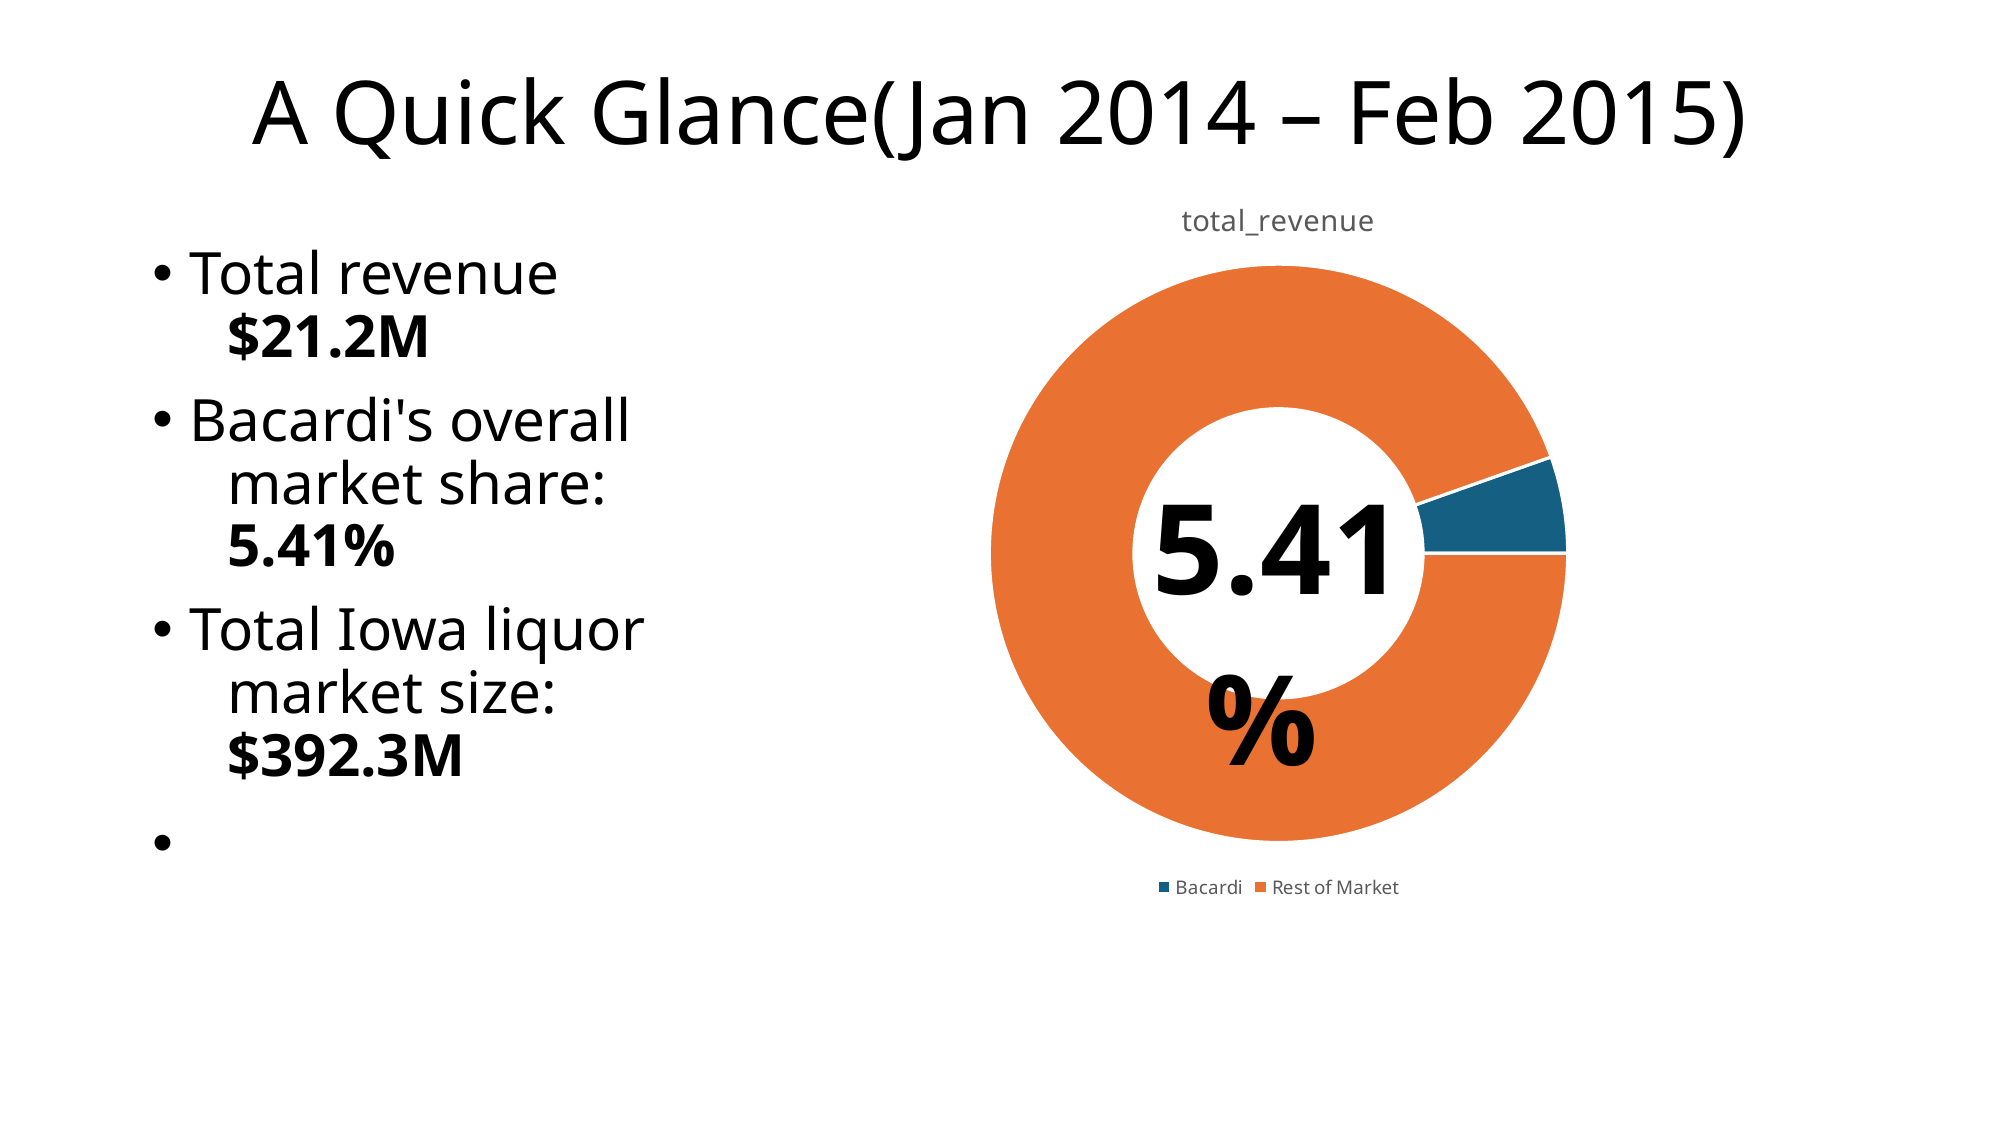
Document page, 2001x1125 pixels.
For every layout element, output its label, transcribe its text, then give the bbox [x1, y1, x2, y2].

chart [760, 168, 1797, 907]
list Total revenue $21.2M Bacardi's overall market share: 5.41% Total Iowa liquor market size: $392.3M [137, 236, 695, 1014]
title A Quick Glance(Jan 2014 – Feb 2015) [137, 59, 1863, 278]
